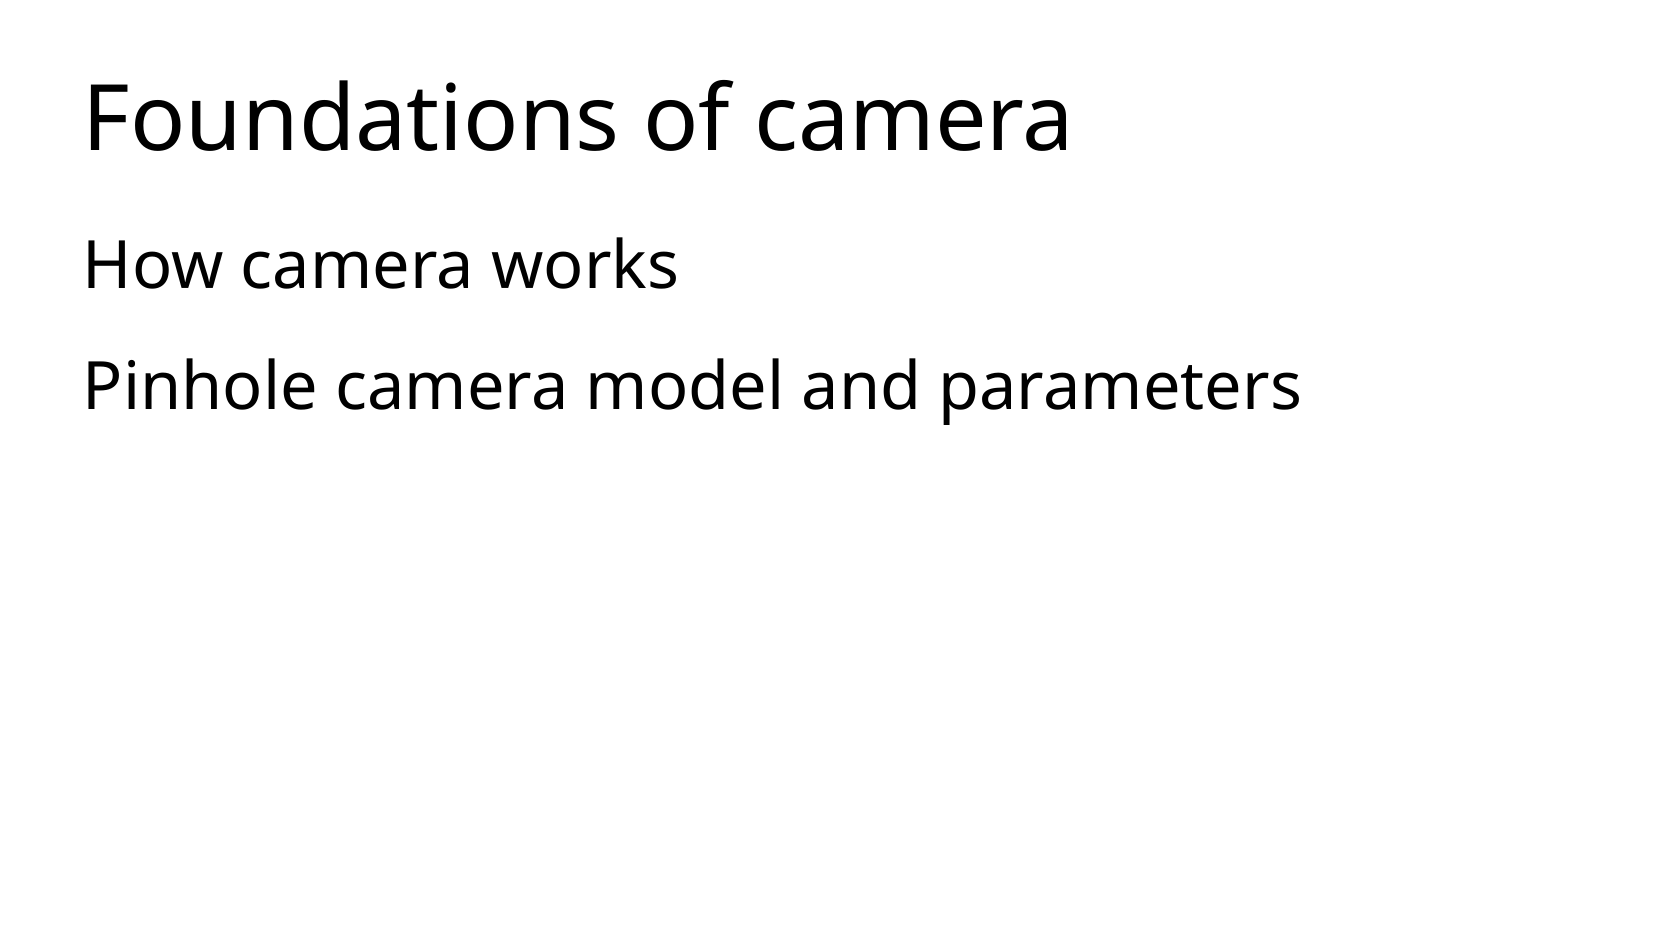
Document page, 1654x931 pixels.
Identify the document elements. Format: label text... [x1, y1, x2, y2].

list How camera works Pinhole camera model and parameters [82, 217, 1571, 758]
title Foundations of camera [82, 37, 1571, 193]
